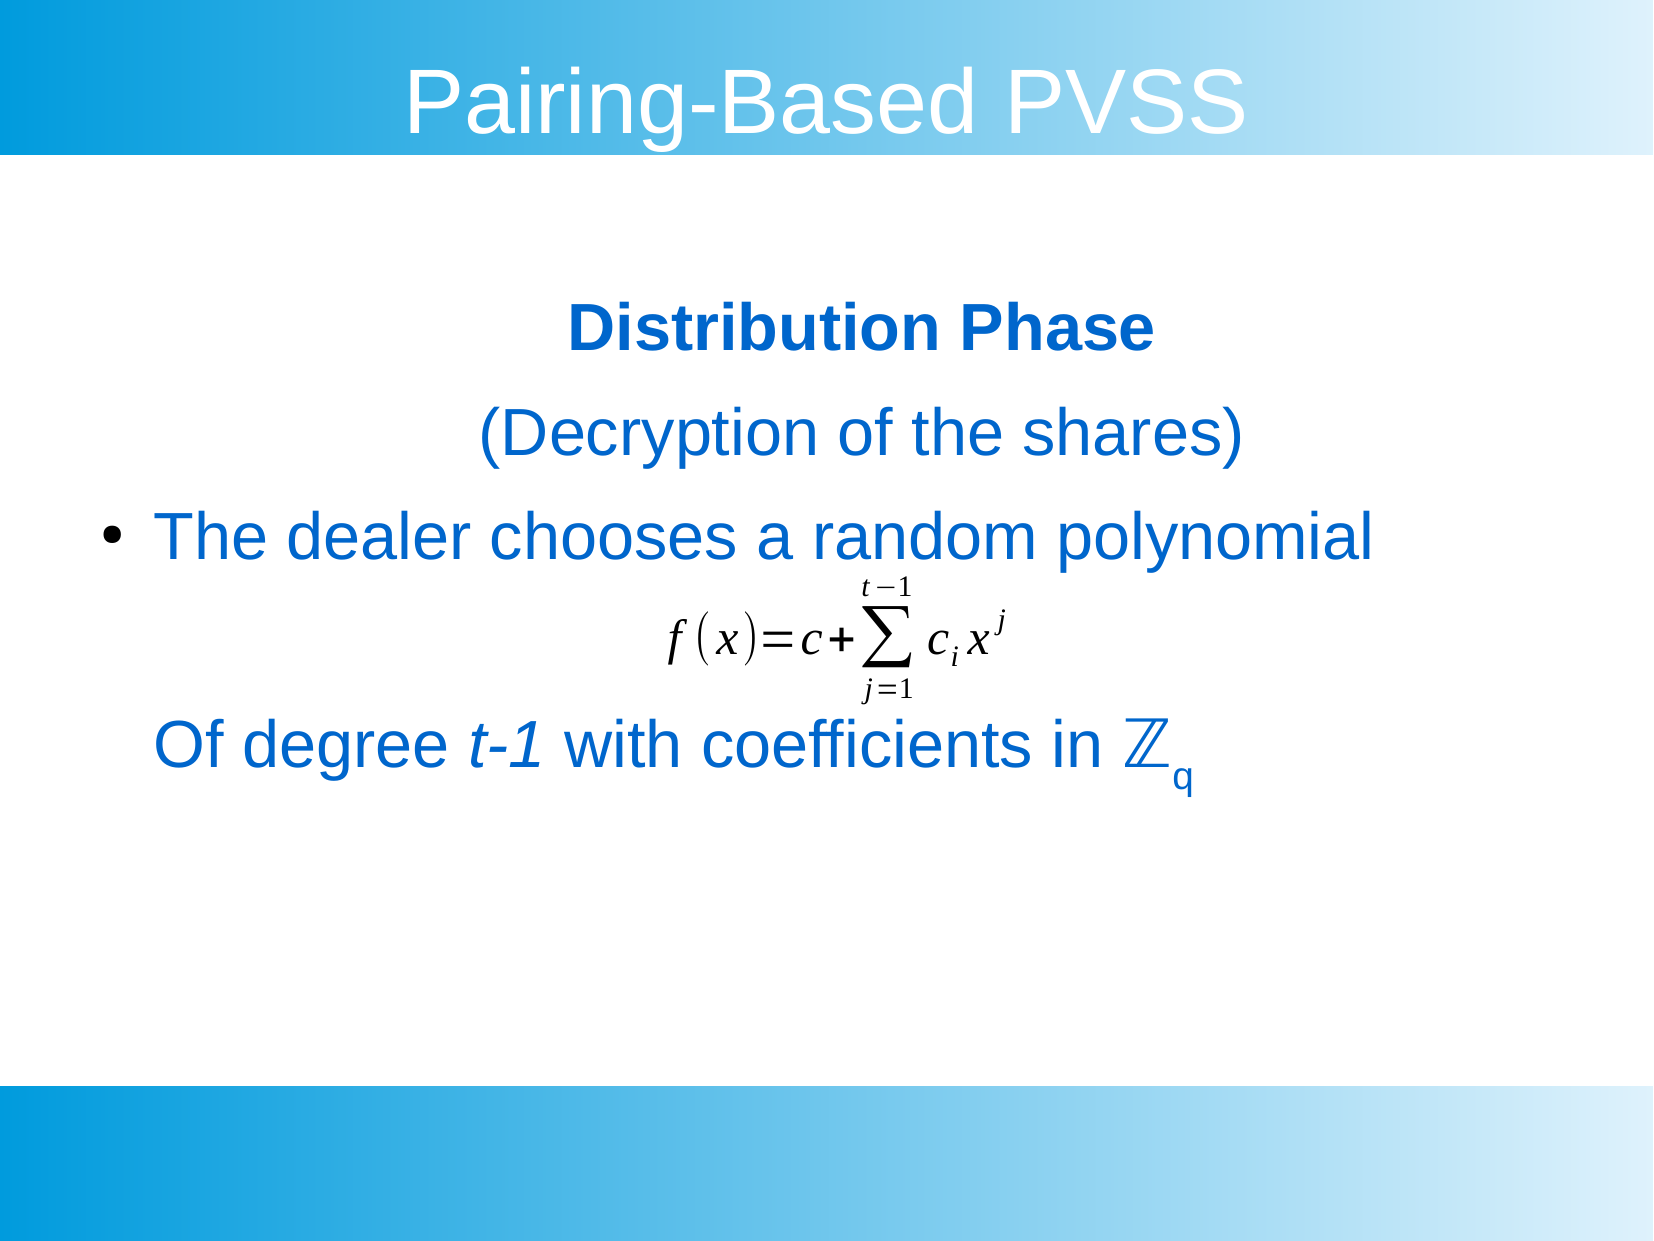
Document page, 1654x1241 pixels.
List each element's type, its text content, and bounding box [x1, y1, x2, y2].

list Distribution Phase (Decryption of the shares) The dealer chooses a random polynomial Of degree t-1 with coefficients in ℤq [82, 290, 1571, 1010]
chart [660, 570, 1013, 706]
title Pairing-Based PVSS [82, 49, 1571, 155]
